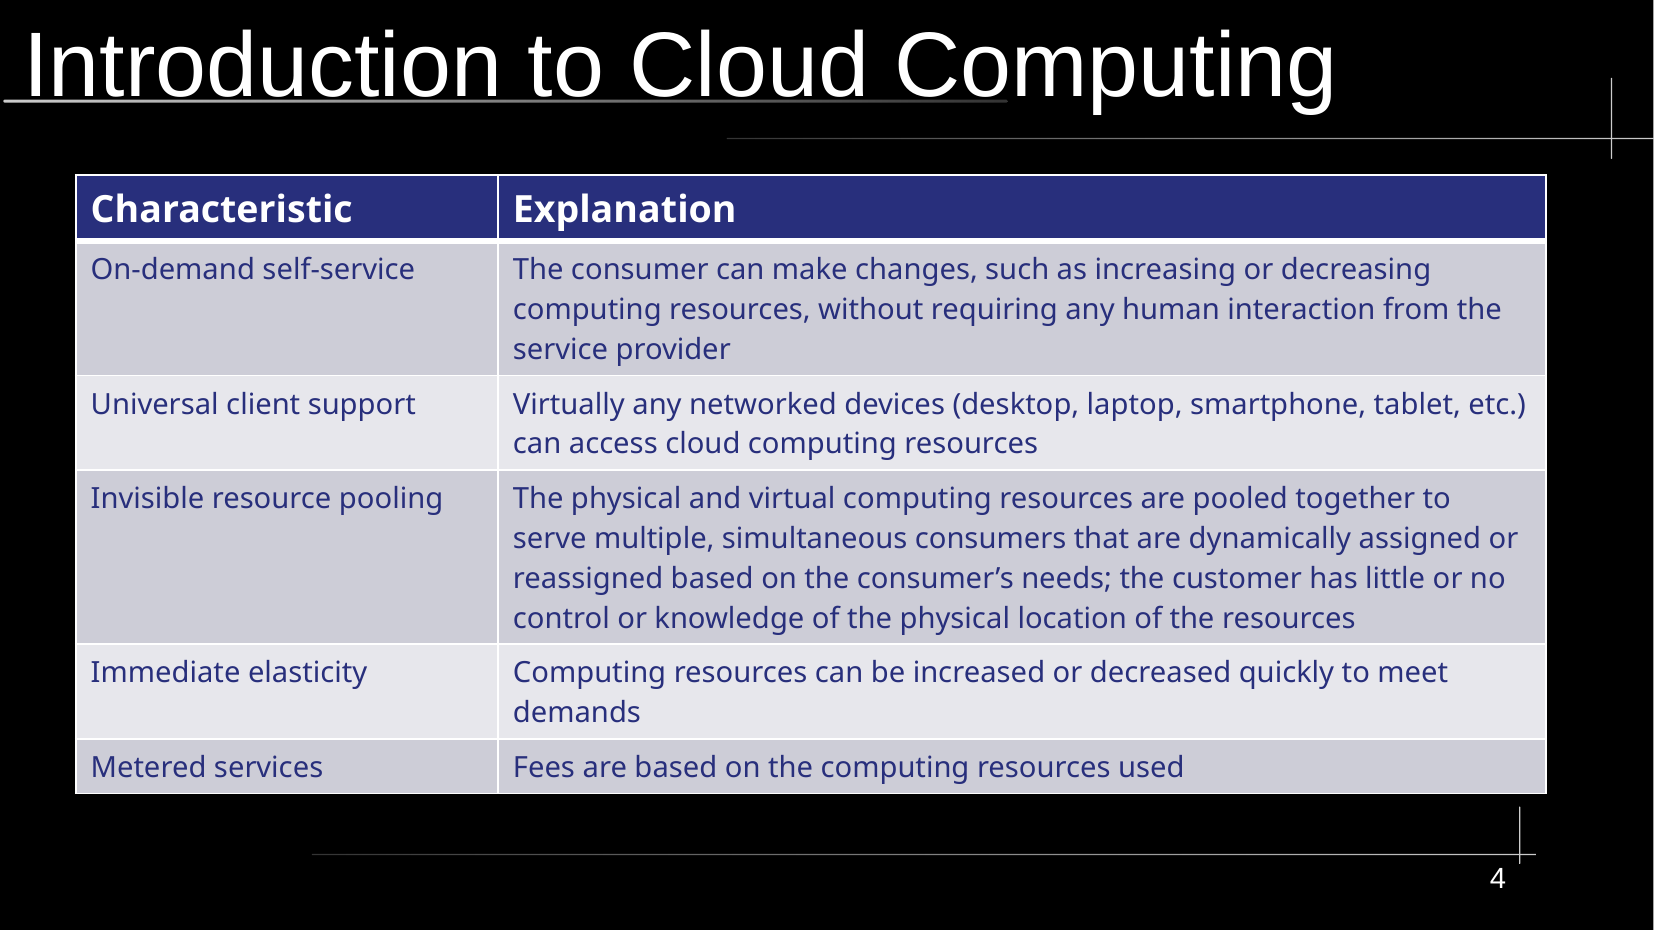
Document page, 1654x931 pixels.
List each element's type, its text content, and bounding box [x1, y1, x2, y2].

table_cell The physical and virtual computing resources are pooled together to serve multiple, simultaneous consumers that are dynamically assigned or reassigned based on the consumer’s needs; the customer has little or no control or knowledge of the physical location of the resources [499, 471, 1545, 643]
table_header Explanation [499, 176, 1545, 238]
table_cell Computing resources can be increased or decreased quickly to meet demands [499, 645, 1545, 738]
table_cell On-demand self-service [77, 244, 497, 375]
table_cell The consumer can make changes, such as increasing or decreasing computing resources, without requiring any human interaction from the service provider [499, 244, 1545, 375]
table_header Characteristic [77, 176, 497, 238]
table_cell Immediate elasticity [77, 645, 497, 738]
table_cell Invisible resource pooling [77, 471, 497, 643]
title Introduction to Cloud Computing [23, 11, 1589, 119]
table_cell Fees are based on the computing resources used [499, 740, 1545, 793]
table_cell Universal client support [77, 376, 497, 469]
table_cell Virtually any networked devices (desktop, laptop, smartphone, tablet, etc.) can access cloud computing resources [499, 376, 1545, 469]
table_cell Metered services [77, 740, 497, 793]
